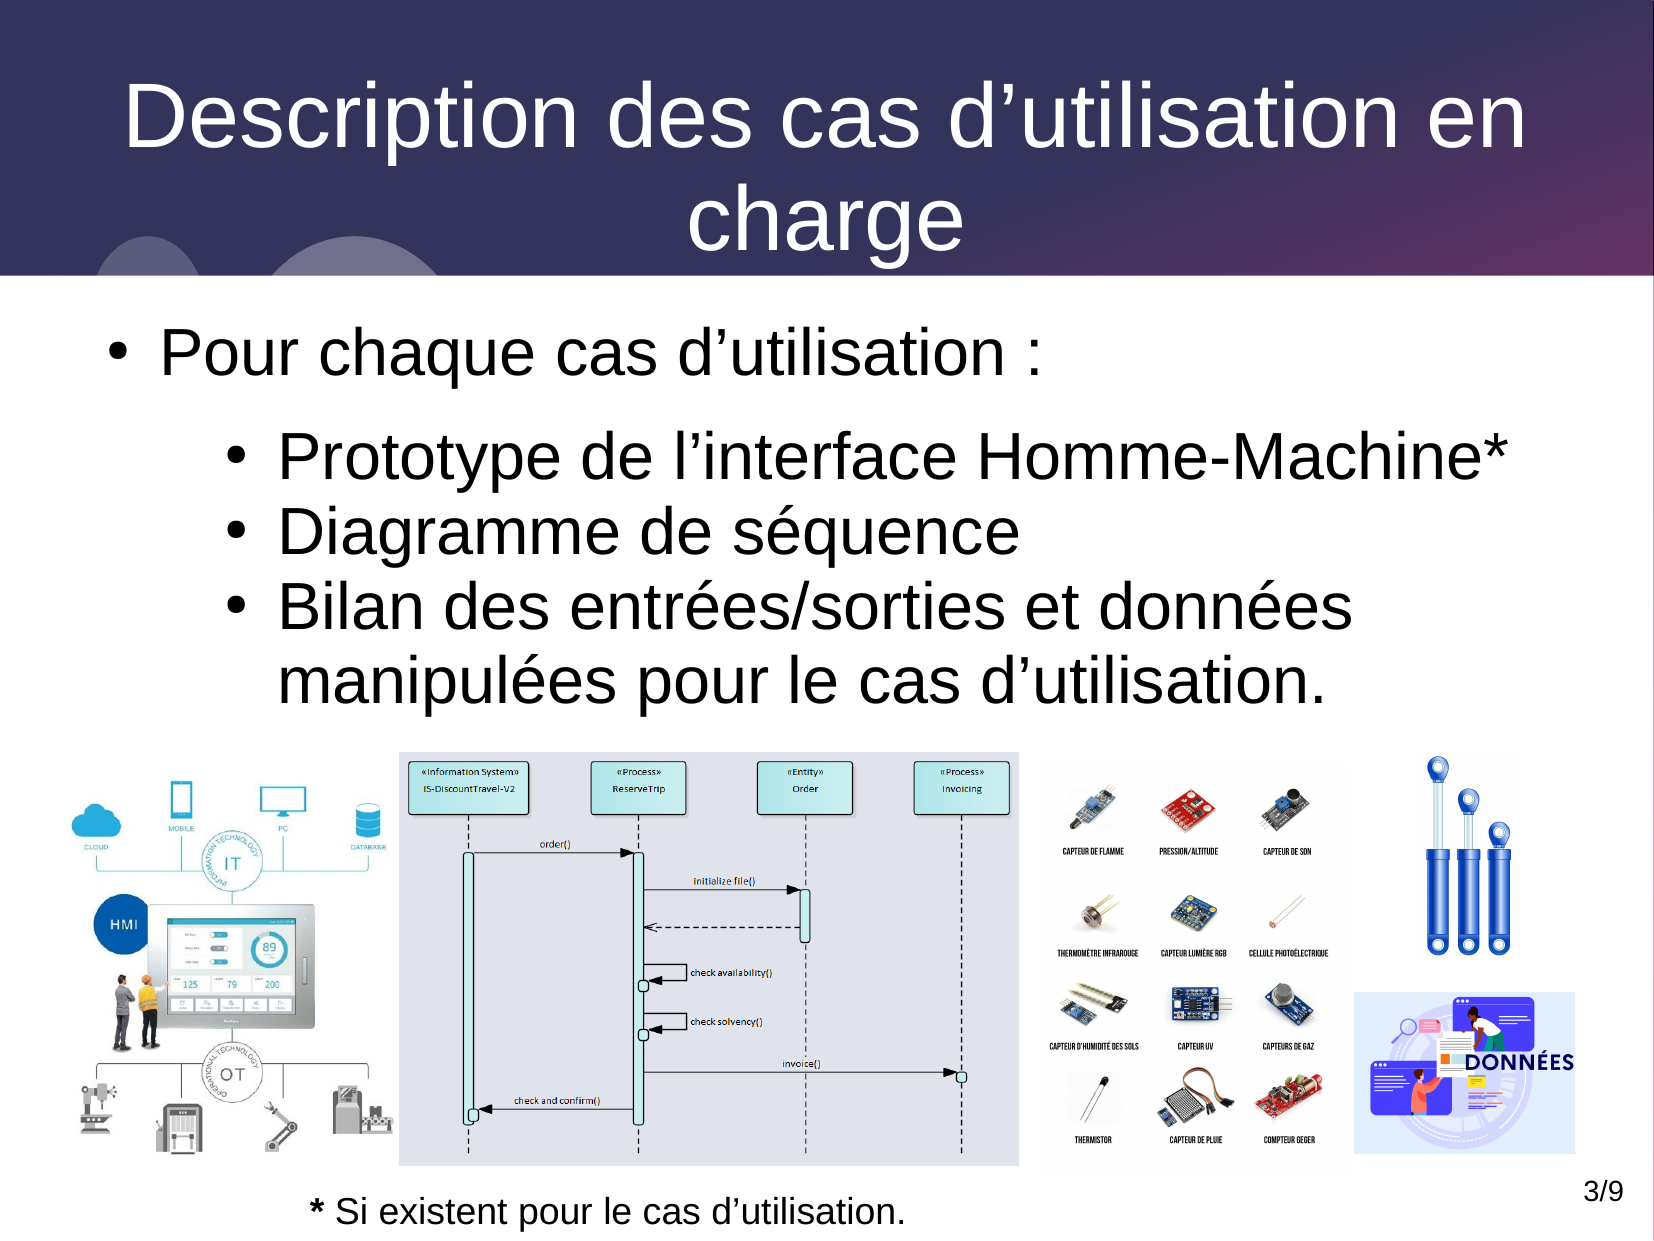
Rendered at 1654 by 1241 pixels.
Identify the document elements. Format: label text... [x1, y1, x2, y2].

picture [1040, 763, 1351, 1174]
picture [1417, 752, 1520, 958]
title Description des cas d’utilisation en charge [88, 59, 1565, 276]
list Pour chaque cas d’utilisation : Prototype de l’interface Homme-Machine* Diagramme de séquence Bilan des entrées/sorties et données manipulées pour le cas d’utilisation. [88, 314, 1565, 1103]
picture [1354, 992, 1576, 1154]
picture [59, 752, 1019, 1166]
text_box * Si existent pour le cas d’utilisation. [177, 1183, 1063, 1241]
